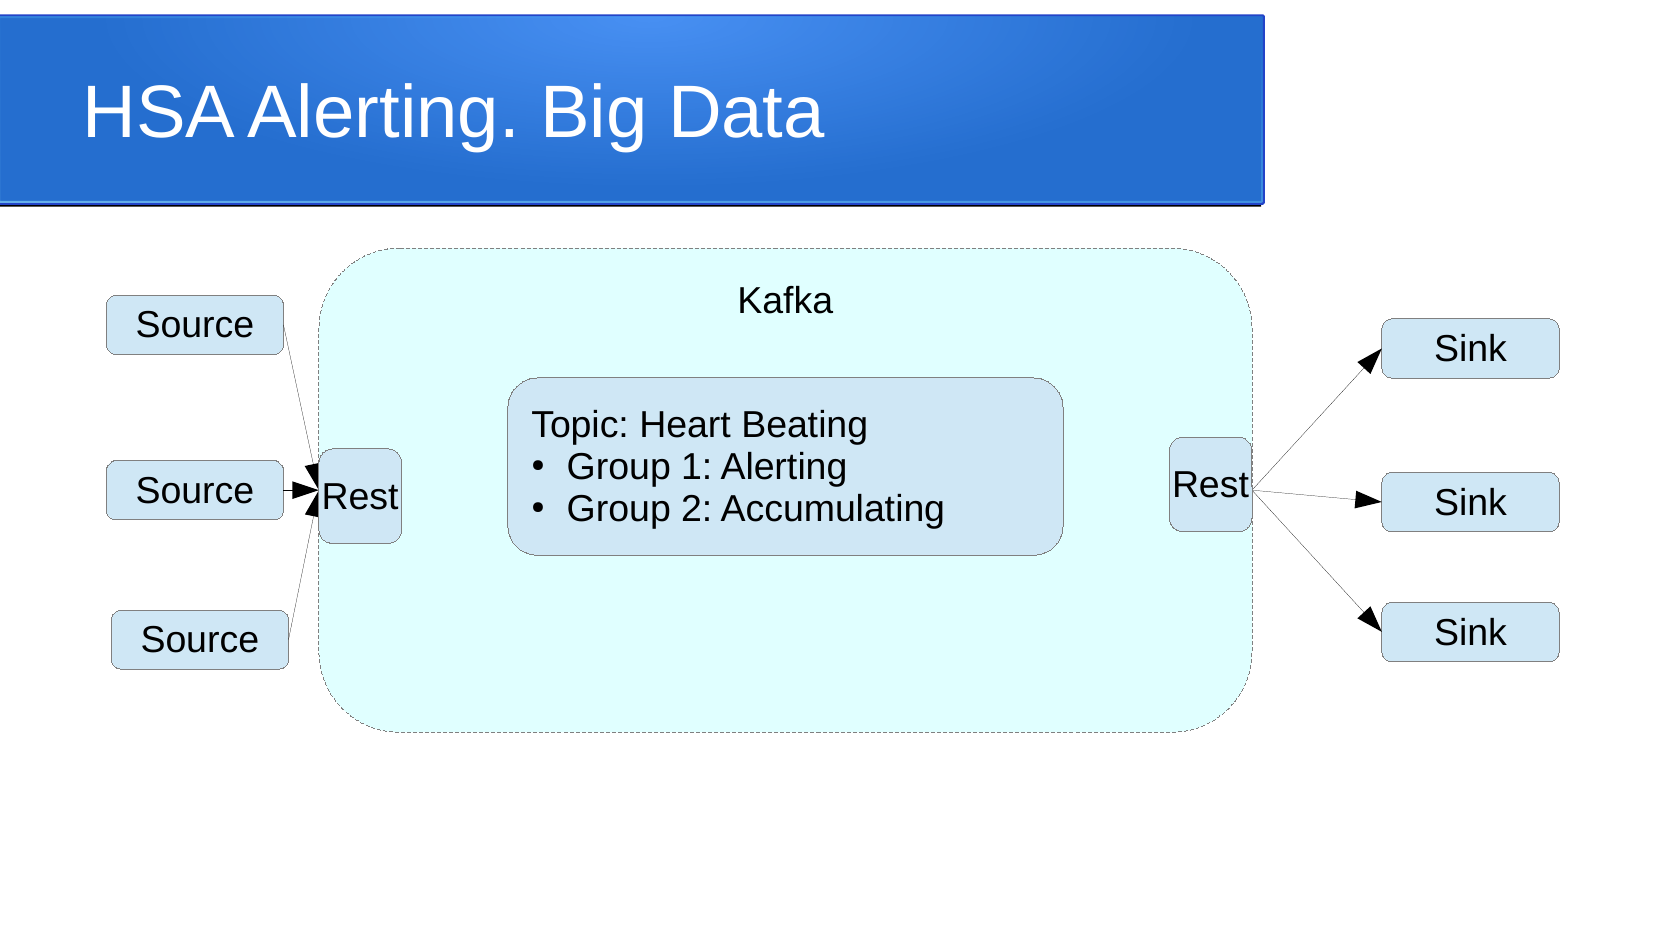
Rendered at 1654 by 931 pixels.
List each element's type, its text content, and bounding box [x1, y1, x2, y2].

text_box Source [111, 610, 289, 670]
text_box Source [106, 460, 284, 520]
text_box Sink [1381, 318, 1560, 379]
text_box Source [106, 295, 284, 355]
text_box Sink [1381, 602, 1560, 662]
text_box Sink [1381, 472, 1560, 532]
text_box Rest [318, 448, 402, 544]
text_box Kafka [318, 248, 1253, 733]
text_box Rest [1169, 437, 1253, 532]
title HSA Alerting. Big Data [82, 35, 1235, 189]
text_box Topic: Heart Beating Group 1: Alerting Group 2: Accumulating [507, 377, 1064, 556]
